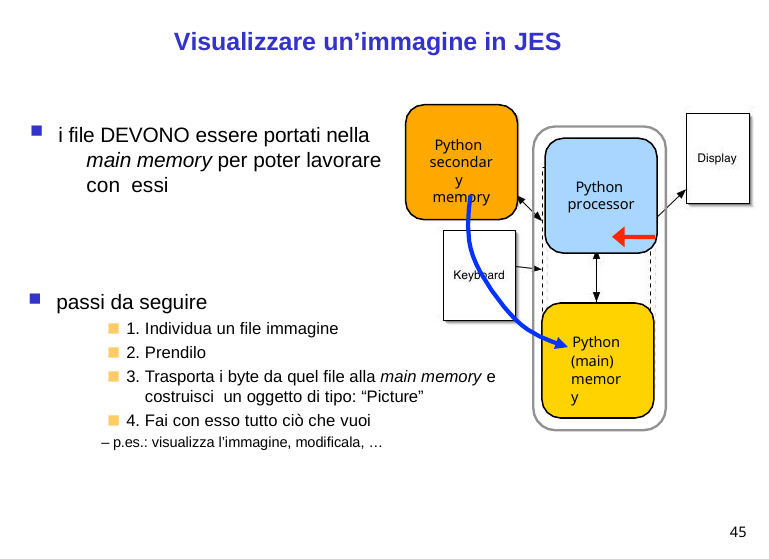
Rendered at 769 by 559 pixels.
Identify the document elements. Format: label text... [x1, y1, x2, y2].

text_box [535, 128, 664, 390]
title Visualizzare un’immagine in JES [171, 23, 564, 58]
text_box Python processor [565, 175, 637, 216]
text_box [543, 304, 653, 417]
text_box Python secondary memory [424, 133, 497, 191]
text_box i file DEVONO essere portati nella main memory per poter lavorare con essi [25, 119, 395, 199]
text_box [436, 221, 482, 281]
text_box passi da seguire 1. Individua un file immagine 2. Prendilo 3. Trasporta i byte da quel file alla main memory e costruisci un oggetto di tipo: “Picture” 4. Fai con esso tutto ciò che vuoi – p.es.: visualizza l’immagine, modificala, … [24, 281, 530, 453]
text_box [535, 337, 541, 390]
text_box Python (main) memory [569, 331, 627, 390]
text_box [471, 107, 755, 390]
text_box [407, 106, 516, 218]
text_box 45 [727, 520, 750, 543]
